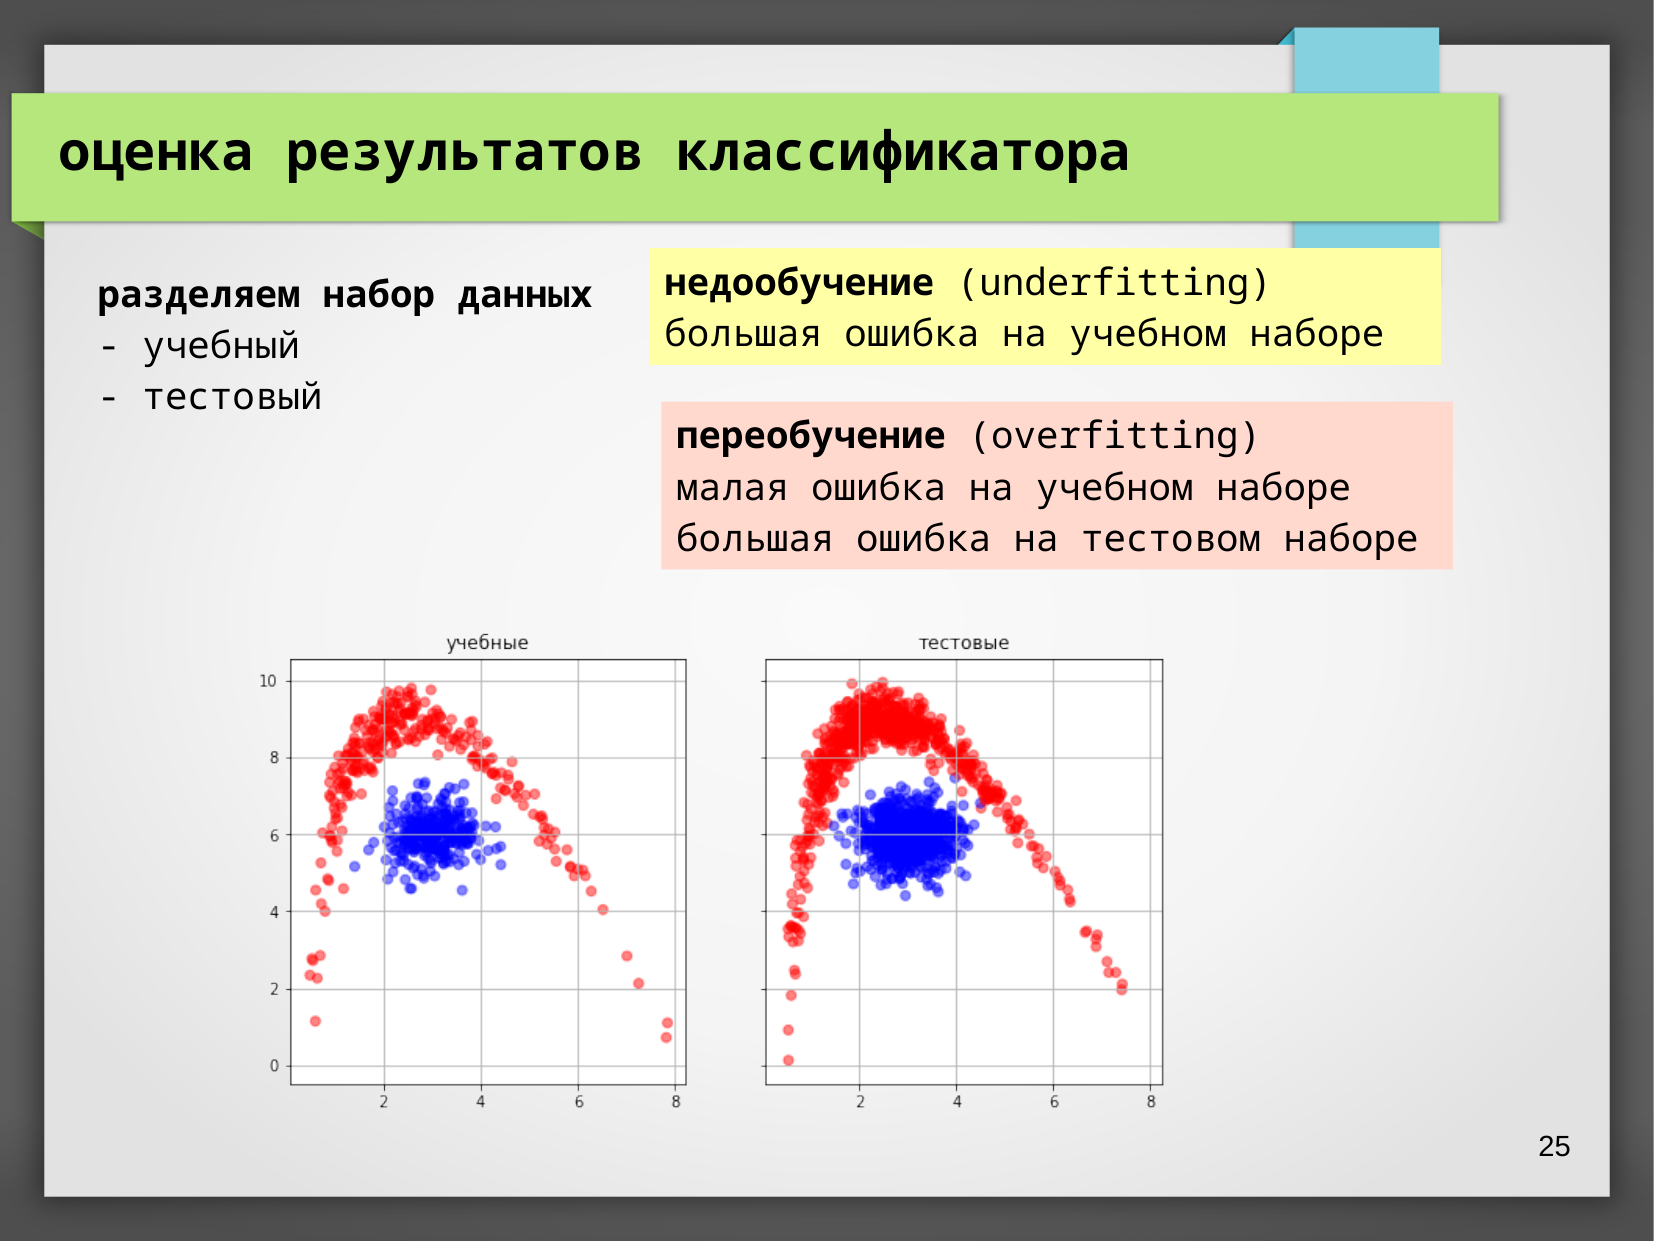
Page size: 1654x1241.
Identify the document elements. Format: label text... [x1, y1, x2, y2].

text_box разделяем набор данных - учебный - тестовый [82, 259, 626, 449]
text_box переобучение (overfitting) малая ошибка на учебном наборе большая ошибка на тестовом наборе [661, 401, 1453, 556]
text_box недообучение (underfitting) большая ошибка на учебном наборе [649, 248, 1441, 355]
picture [0, 0, 1654, 1241]
title оценка результатов классификатора [59, 109, 1217, 190]
